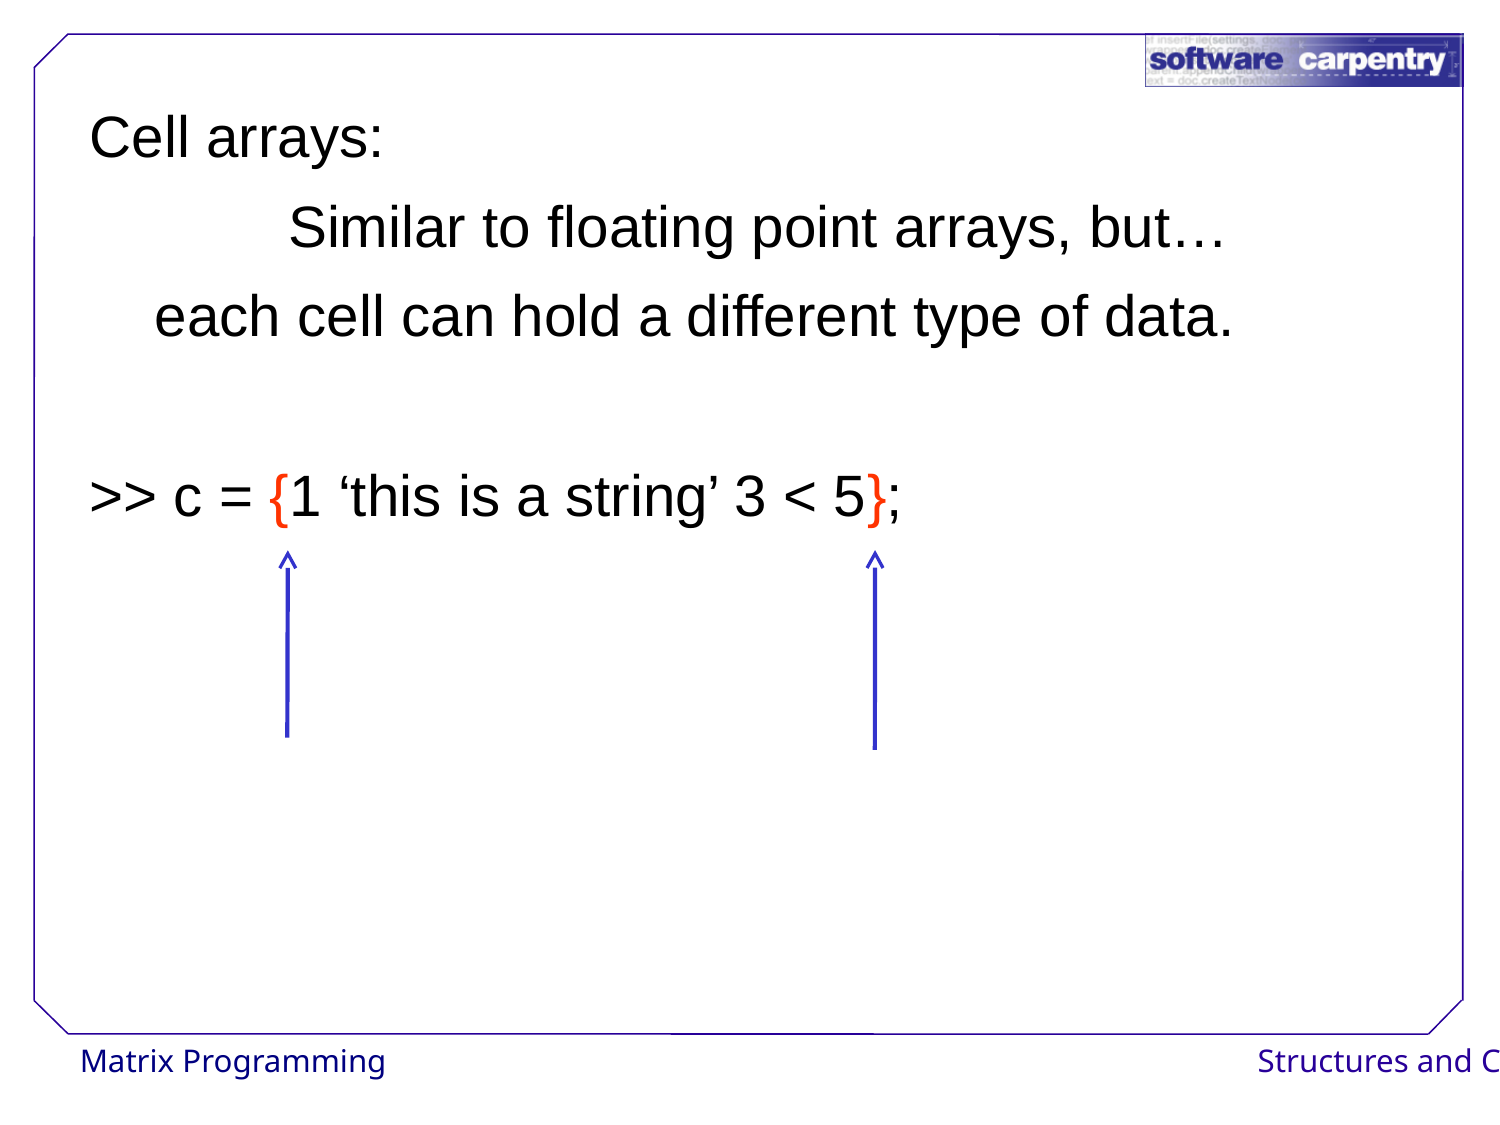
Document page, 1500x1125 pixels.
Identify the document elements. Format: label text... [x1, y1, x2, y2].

list Cell arrays: Similar to floating point arrays, but… each cell can hold a different type of data. >> c = {1 ‘this is a string’ 3 < 5}; [75, 99, 1425, 1013]
picture [1145, 33, 1464, 87]
